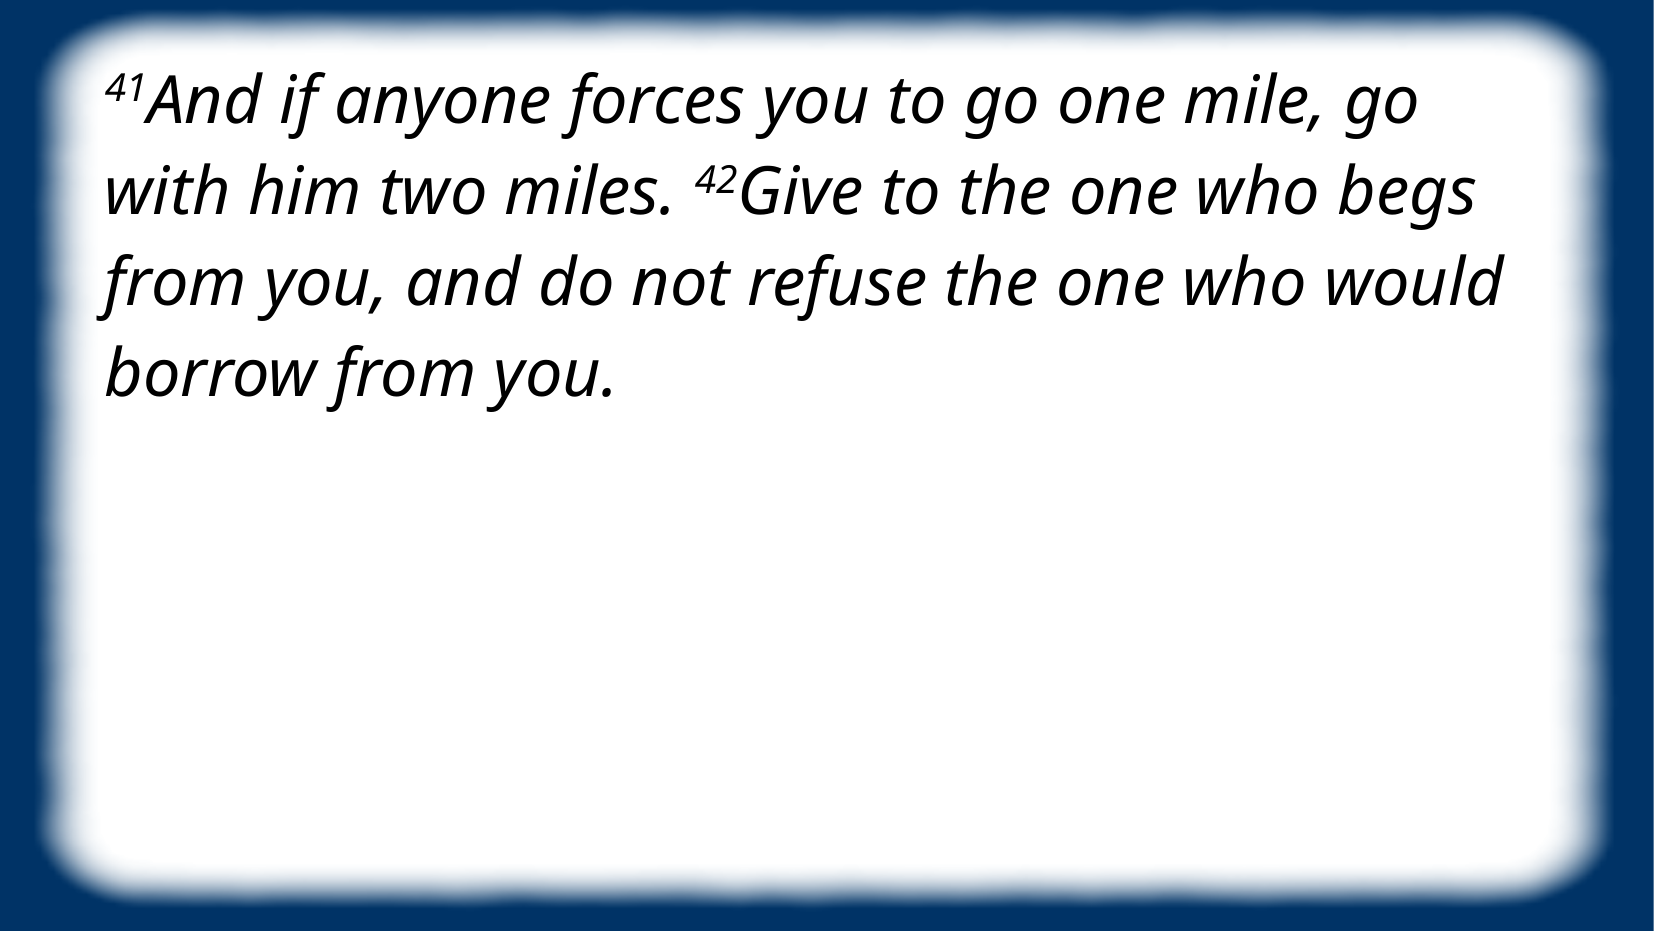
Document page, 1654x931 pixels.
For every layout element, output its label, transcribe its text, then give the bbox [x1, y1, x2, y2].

text_box 41And if anyone forces you to go one mile, go with him two miles. 42Give to the one who begs from you, and do not refuse the one who would borrow from you. [90, 45, 1561, 415]
picture [0, 0, 1654, 931]
